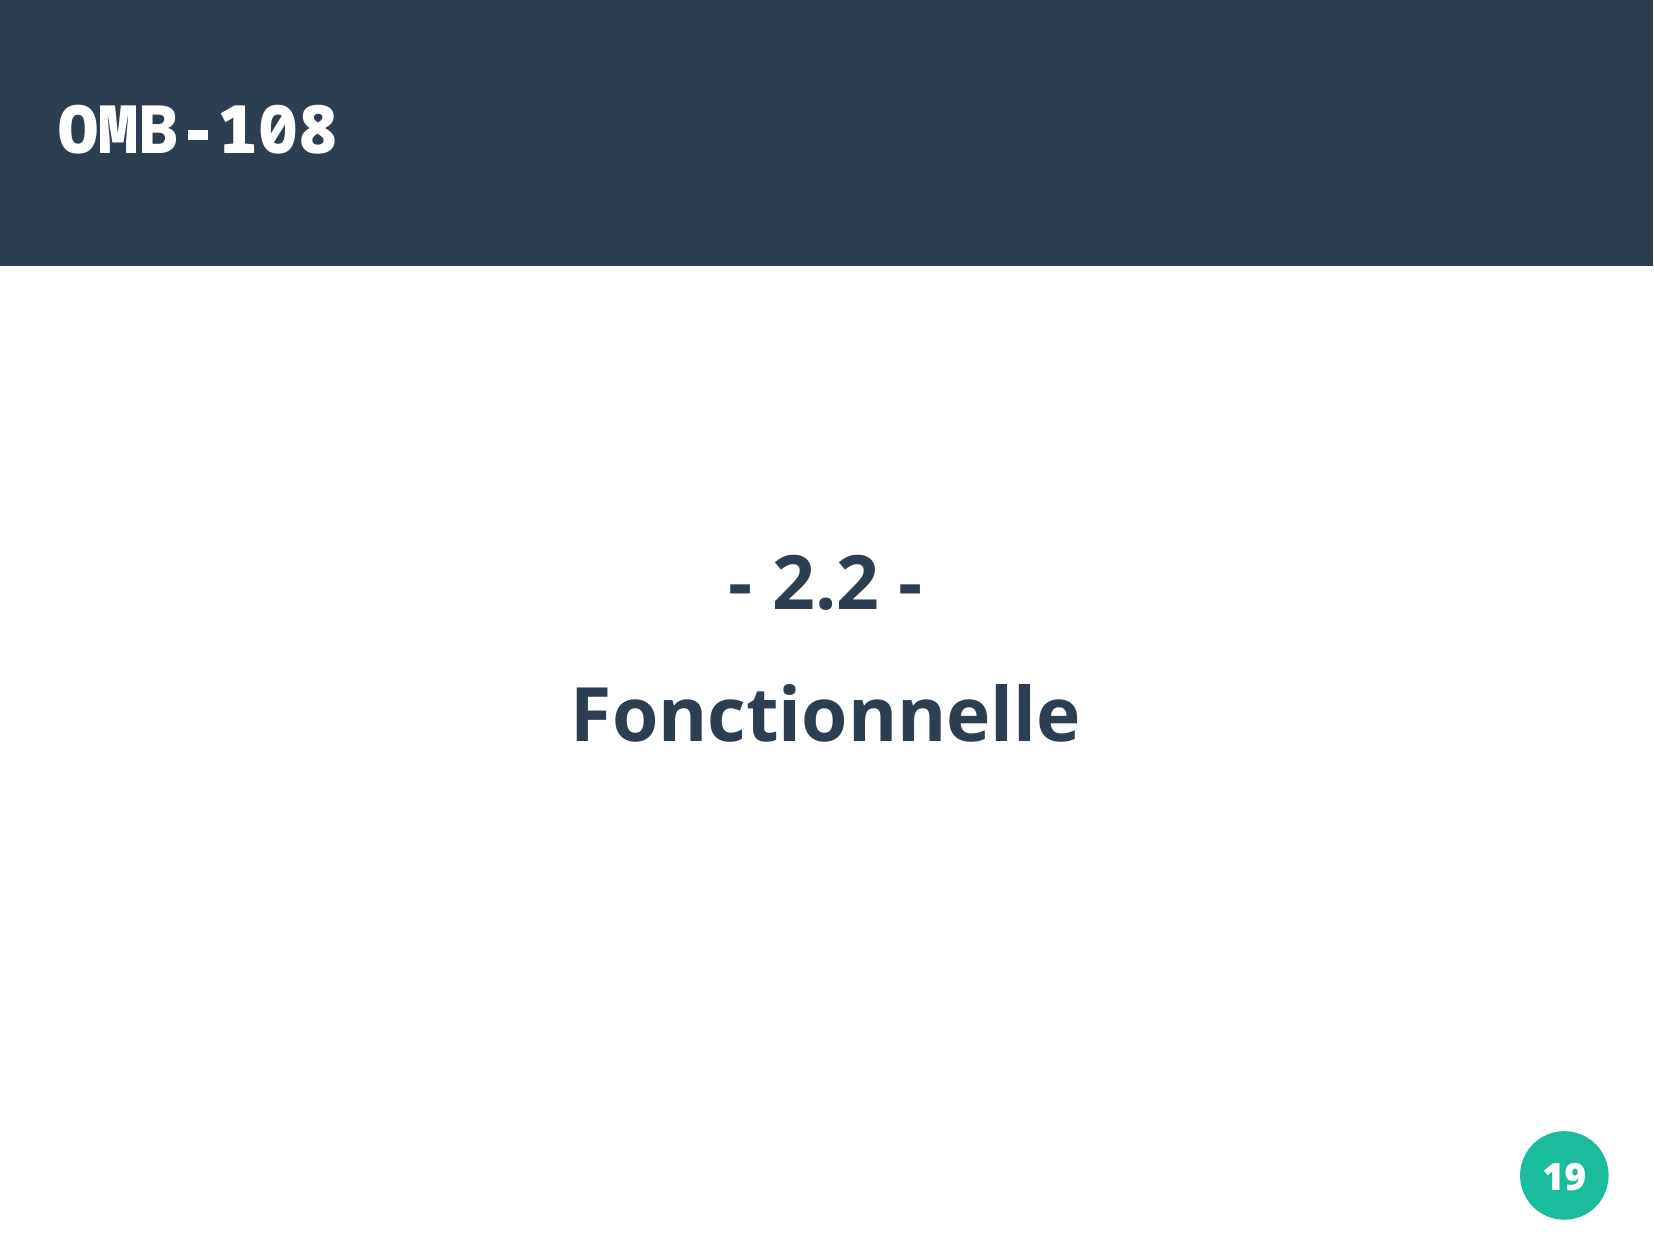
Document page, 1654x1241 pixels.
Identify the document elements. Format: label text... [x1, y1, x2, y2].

list - 2.2 - Fonctionnelle [0, 265, 1653, 1181]
title OMB-108 [58, 49, 1594, 207]
